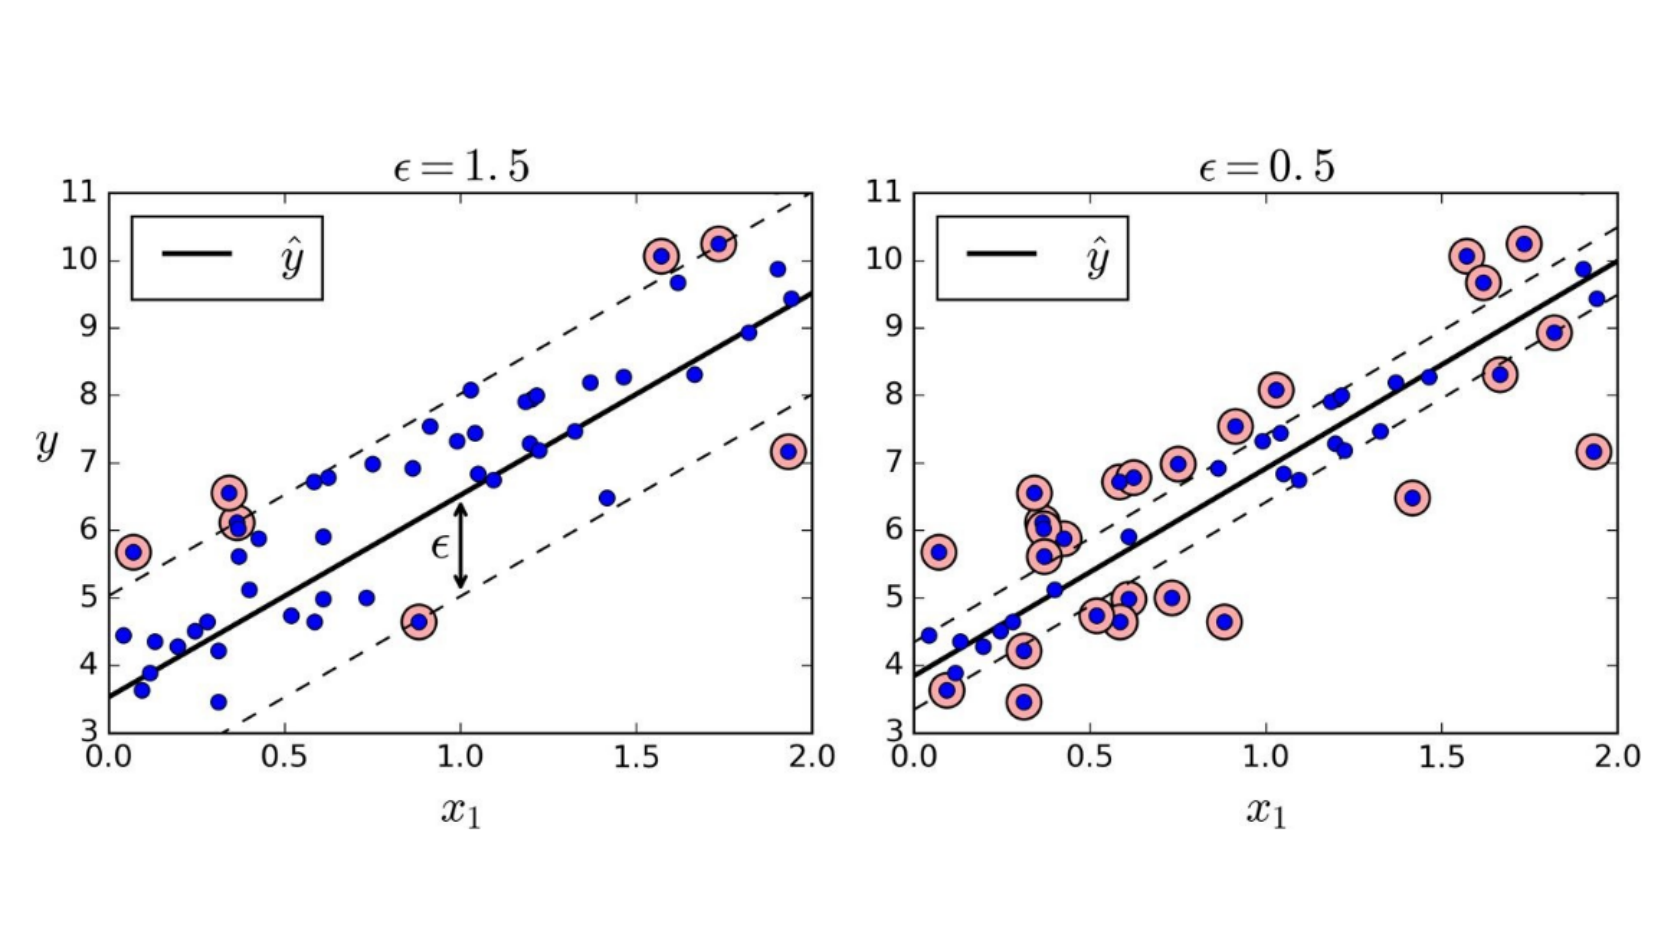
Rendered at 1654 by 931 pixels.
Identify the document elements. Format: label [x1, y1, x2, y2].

picture [29, 131, 1654, 845]
